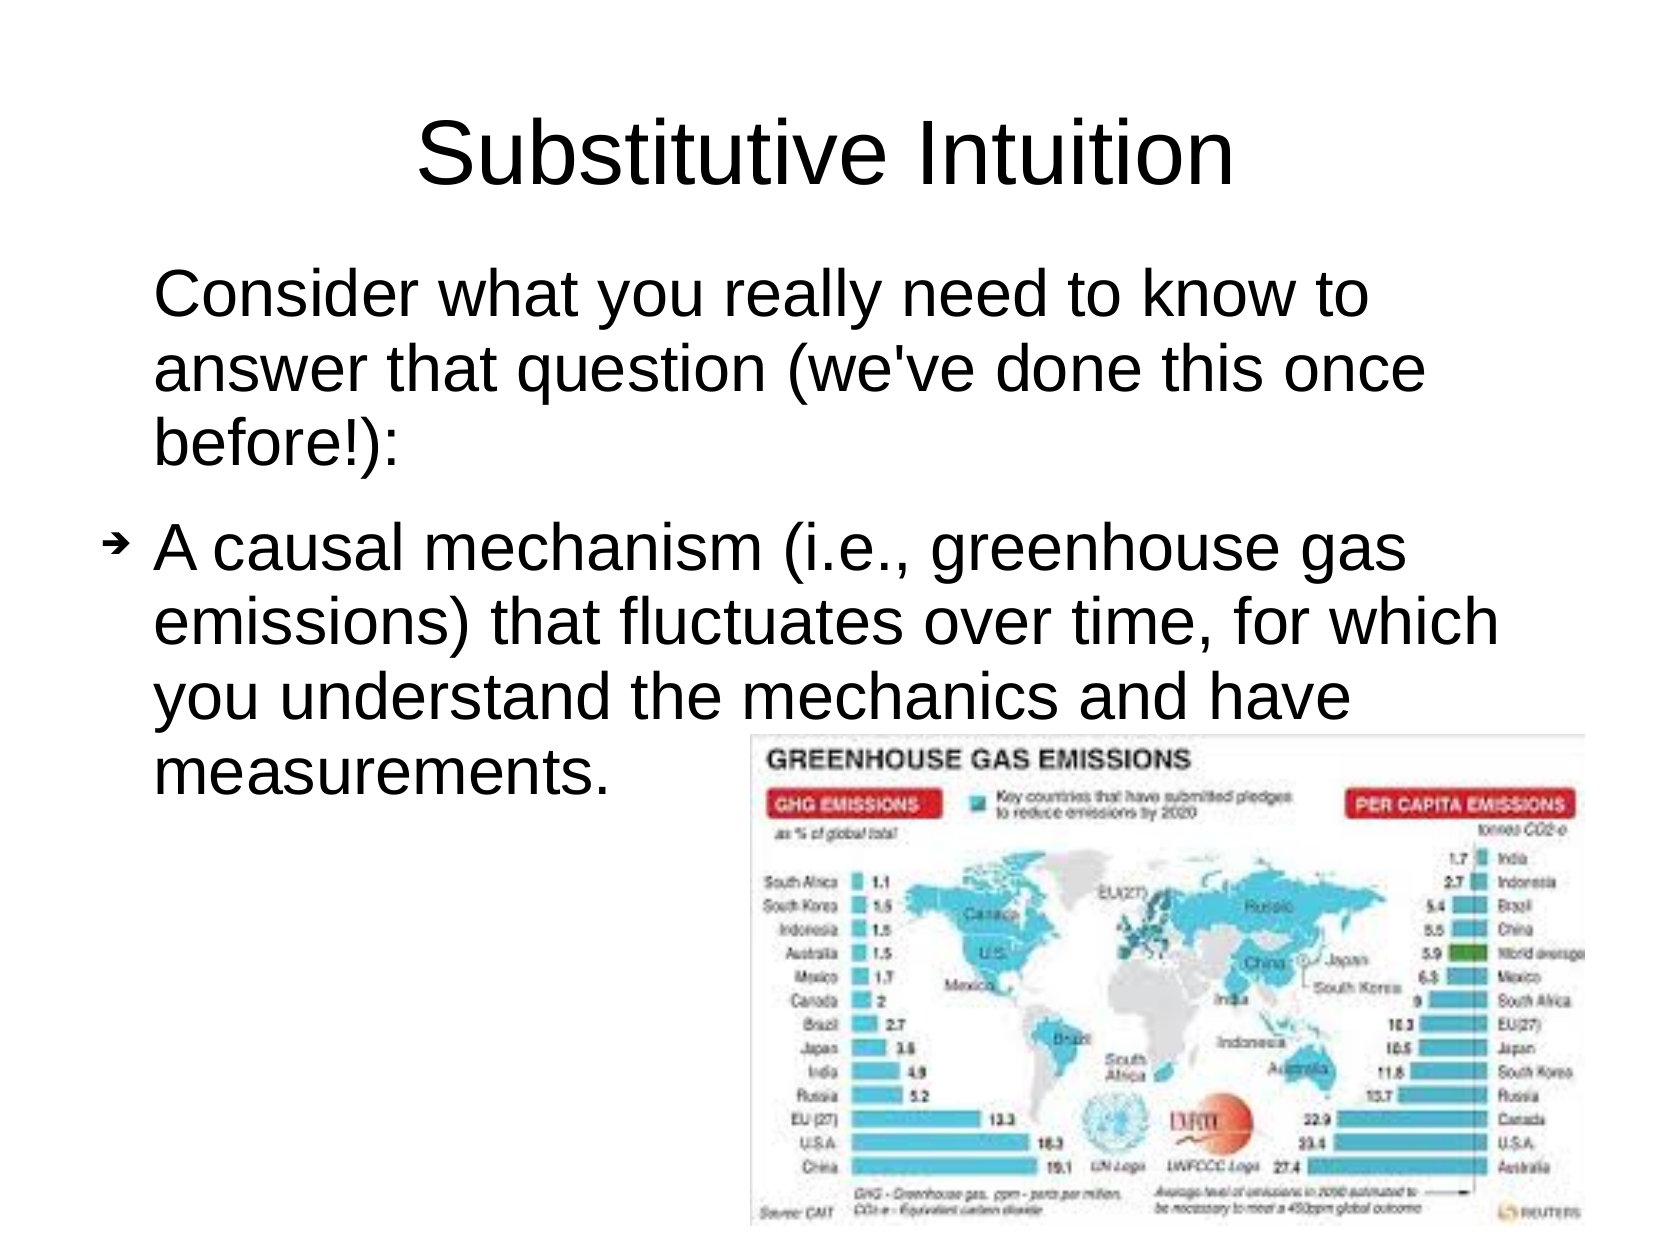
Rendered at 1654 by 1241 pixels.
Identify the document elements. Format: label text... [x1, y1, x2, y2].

title Substitutive Intuition [82, 49, 1571, 255]
picture [750, 734, 1585, 1226]
list Consider what you really need to know to answer that question (we've done this once before!): A causal mechanism (i.e., greenhouse gas emissions) that fluctuates over time, for which you understand the mechanics and have measurements. [82, 255, 1571, 1156]
